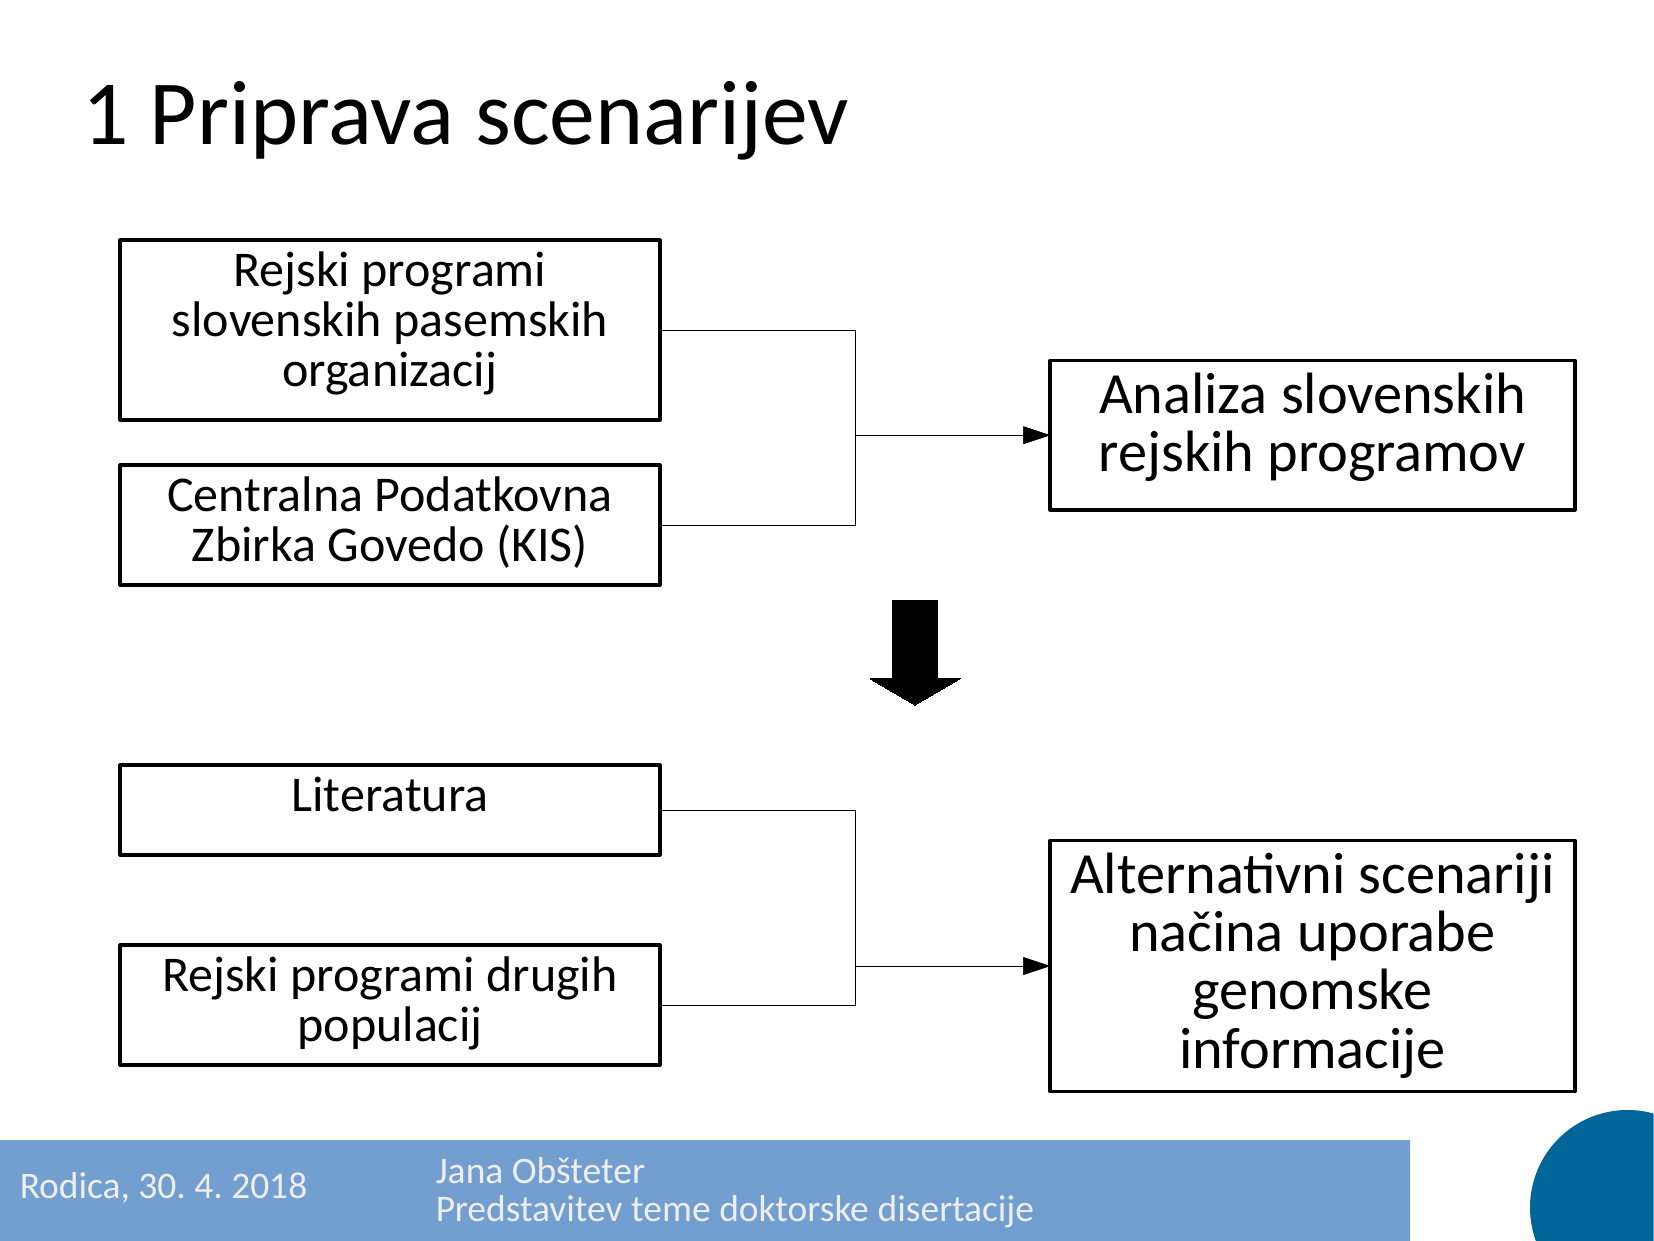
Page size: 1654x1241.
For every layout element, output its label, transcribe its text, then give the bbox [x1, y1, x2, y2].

text_box Alternativni scenariji načina uporabe genomske informacije [1050, 840, 1576, 1092]
text_box Centralna Podatkovna Zbirka Govedo (KIS) [120, 465, 661, 586]
text_box Literatura [120, 765, 661, 856]
text_box [870, 600, 961, 706]
text_box Rejski programi drugih populacij [120, 945, 661, 1066]
text_box Analiza slovenskih rejskih programov [1050, 360, 1576, 511]
title 1 Priprava scenarijev [82, 49, 1306, 196]
text_box Rejski programi slovenskih pasemskih organizacij [120, 240, 661, 421]
